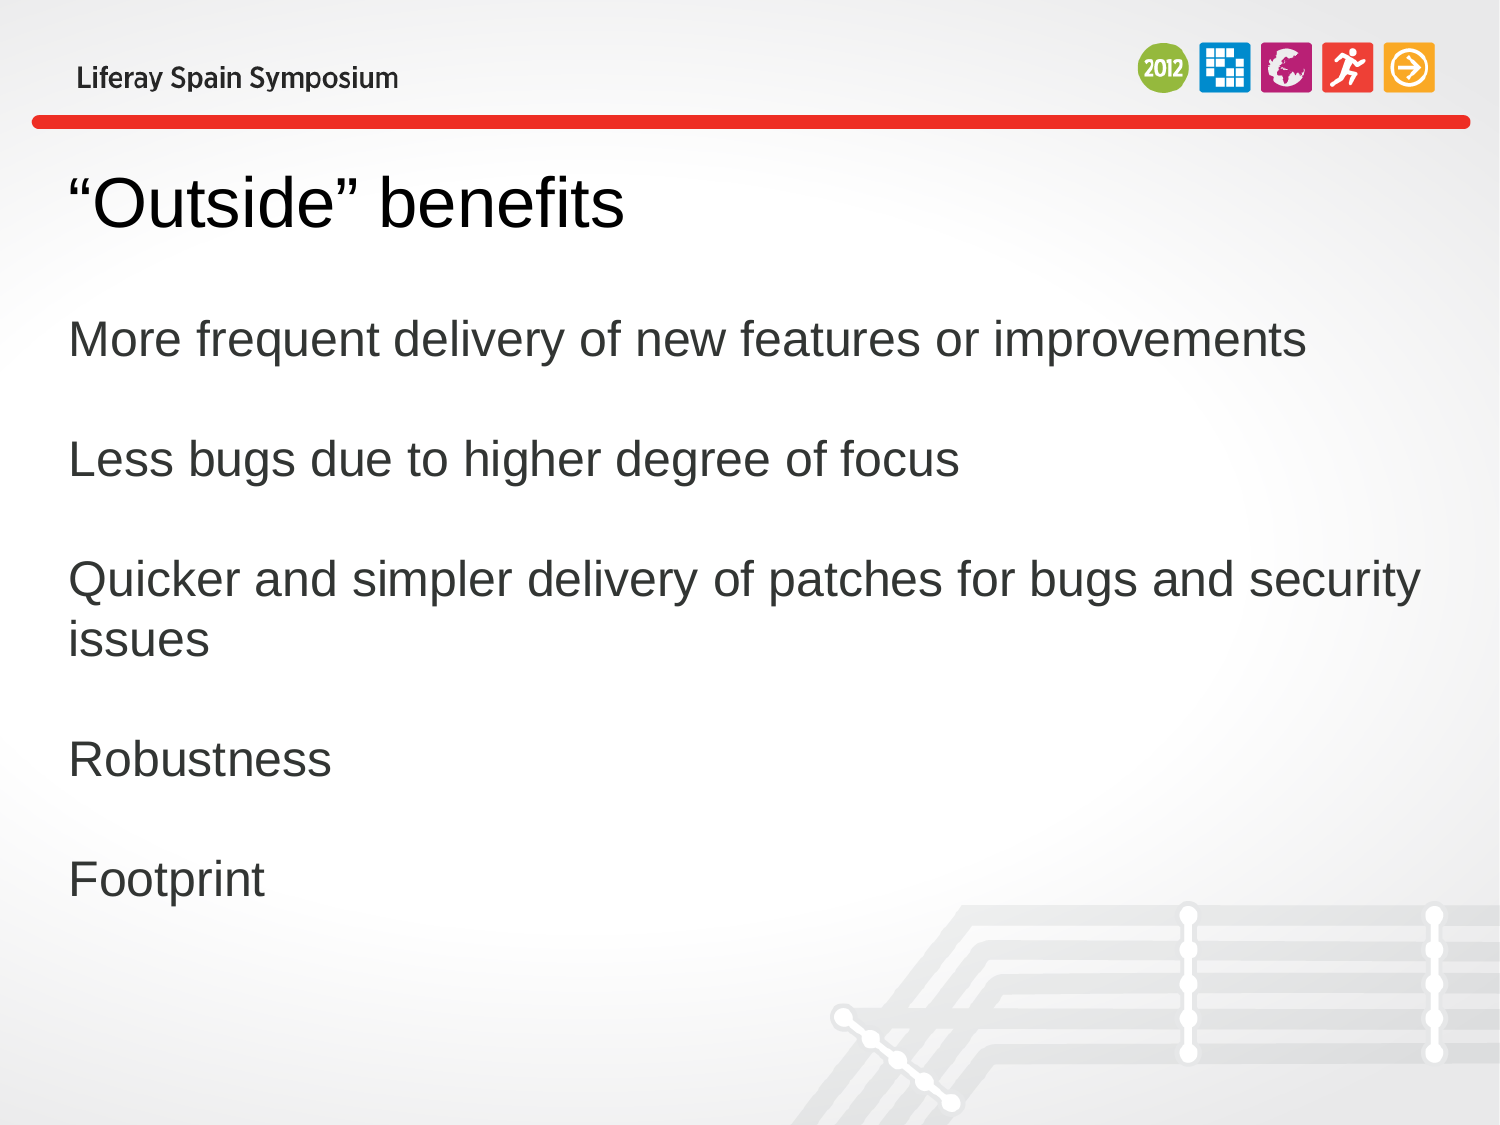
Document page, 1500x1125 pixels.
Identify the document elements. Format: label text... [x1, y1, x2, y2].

picture [0, 0, 1500, 1125]
title “Outside” benefits [62, 149, 1203, 299]
list More frequent delivery of new features or improvements Less bugs due to higher degree of focus Quicker and simpler delivery of patches for bugs and security issues Robustness Footprint [62, 299, 1463, 1125]
